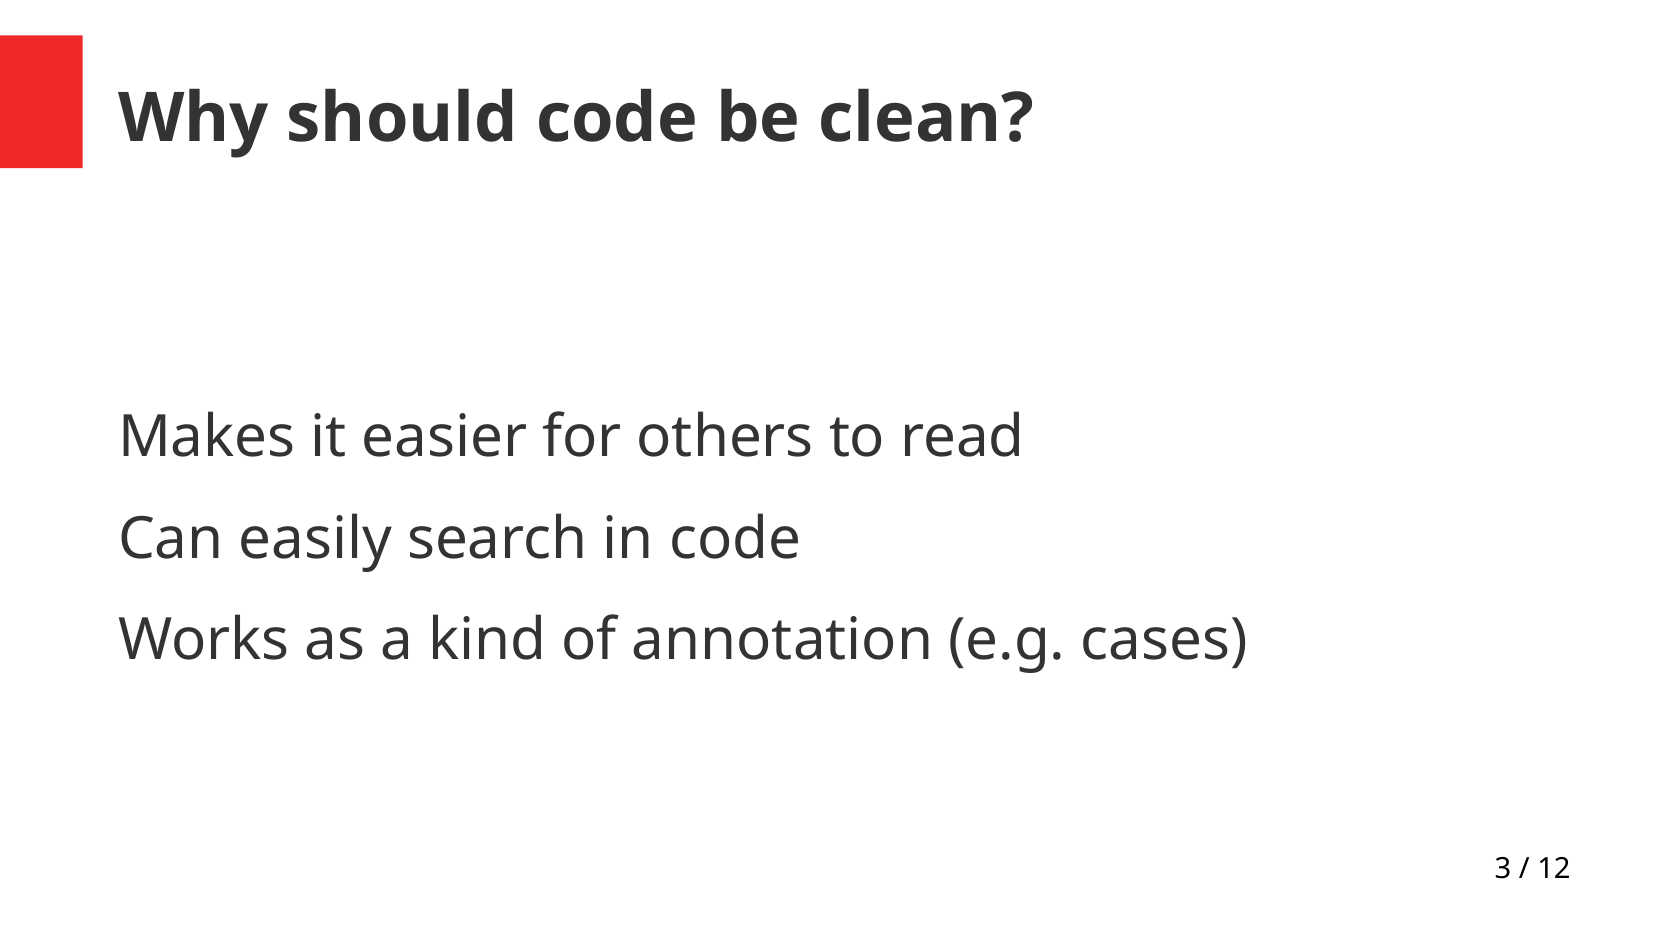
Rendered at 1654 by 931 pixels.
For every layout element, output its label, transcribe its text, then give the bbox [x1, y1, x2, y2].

title Why should code be clean? [118, 36, 1571, 193]
list Makes it easier for others to read Can easily search in code Works as a kind of annotation (e.g. cases) [118, 265, 1536, 806]
